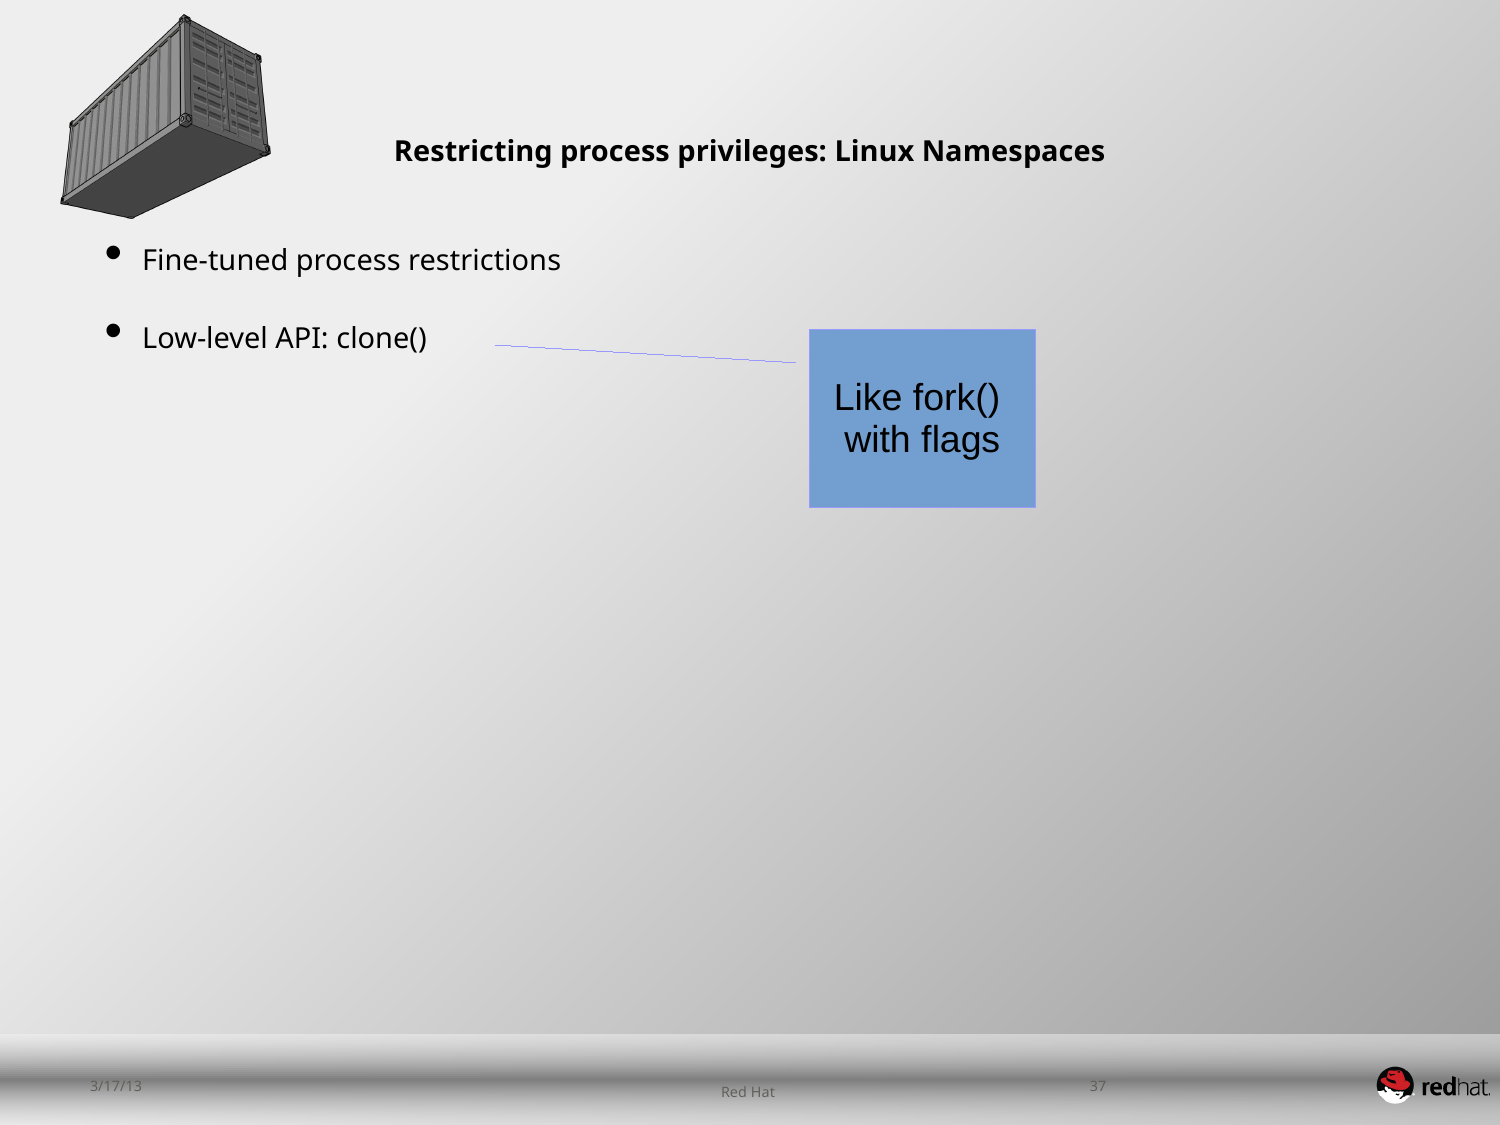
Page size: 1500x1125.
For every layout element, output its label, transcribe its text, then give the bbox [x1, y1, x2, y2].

footer Red Hat [300, 1065, 1200, 1110]
list Fine-tuned process restrictions Low-level API: clone() [74, 209, 1425, 1012]
picture [60, 14, 271, 219]
picture [1364, 1057, 1500, 1110]
slide_number 3/17/13 [75, 1051, 425, 1112]
title Restricting process privileges: Linux Namespaces [271, 22, 1426, 188]
text_box Like fork() with flags [810, 330, 1035, 507]
slide_number <number> [1074, 1051, 1337, 1112]
